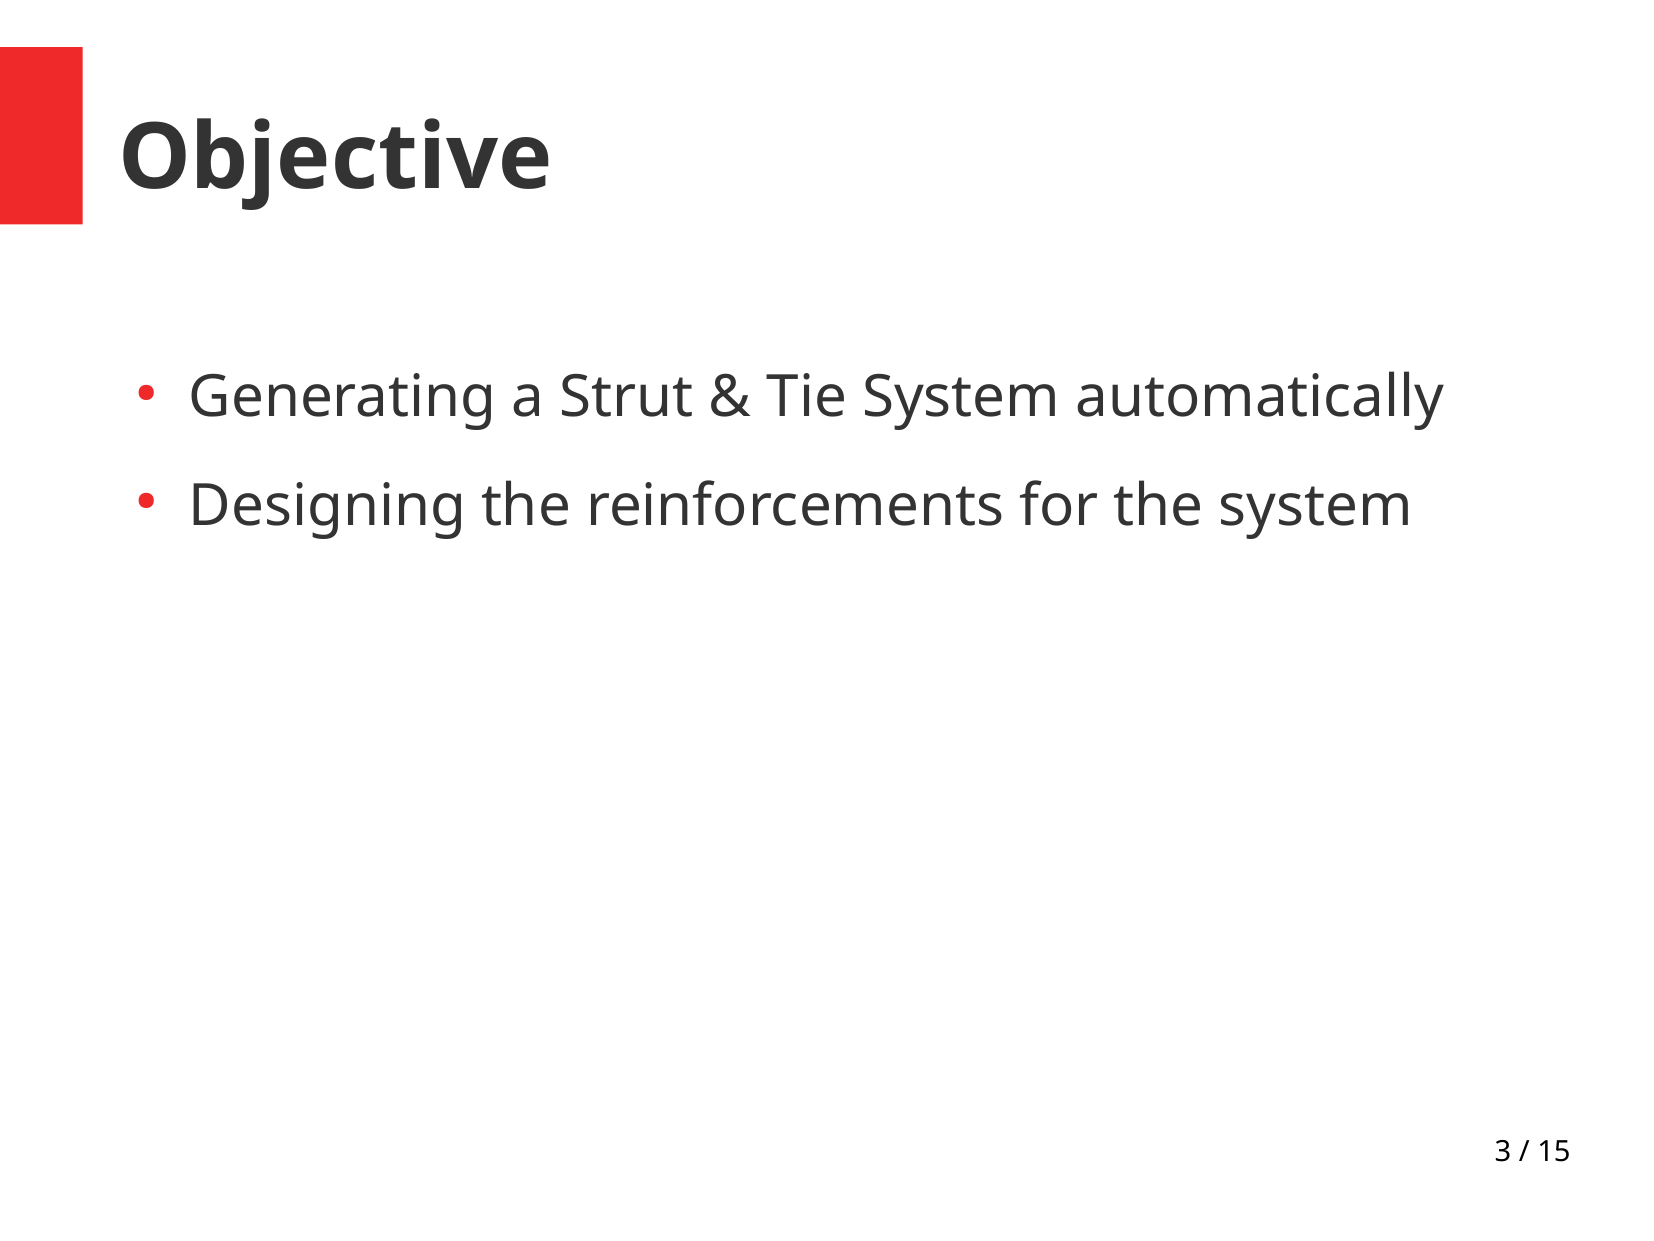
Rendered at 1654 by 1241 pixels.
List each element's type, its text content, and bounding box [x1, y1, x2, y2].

list Generating a Strut & Tie System automatically Designing the reinforcements for the system [118, 354, 1536, 1074]
title Objective [118, 49, 1571, 257]
